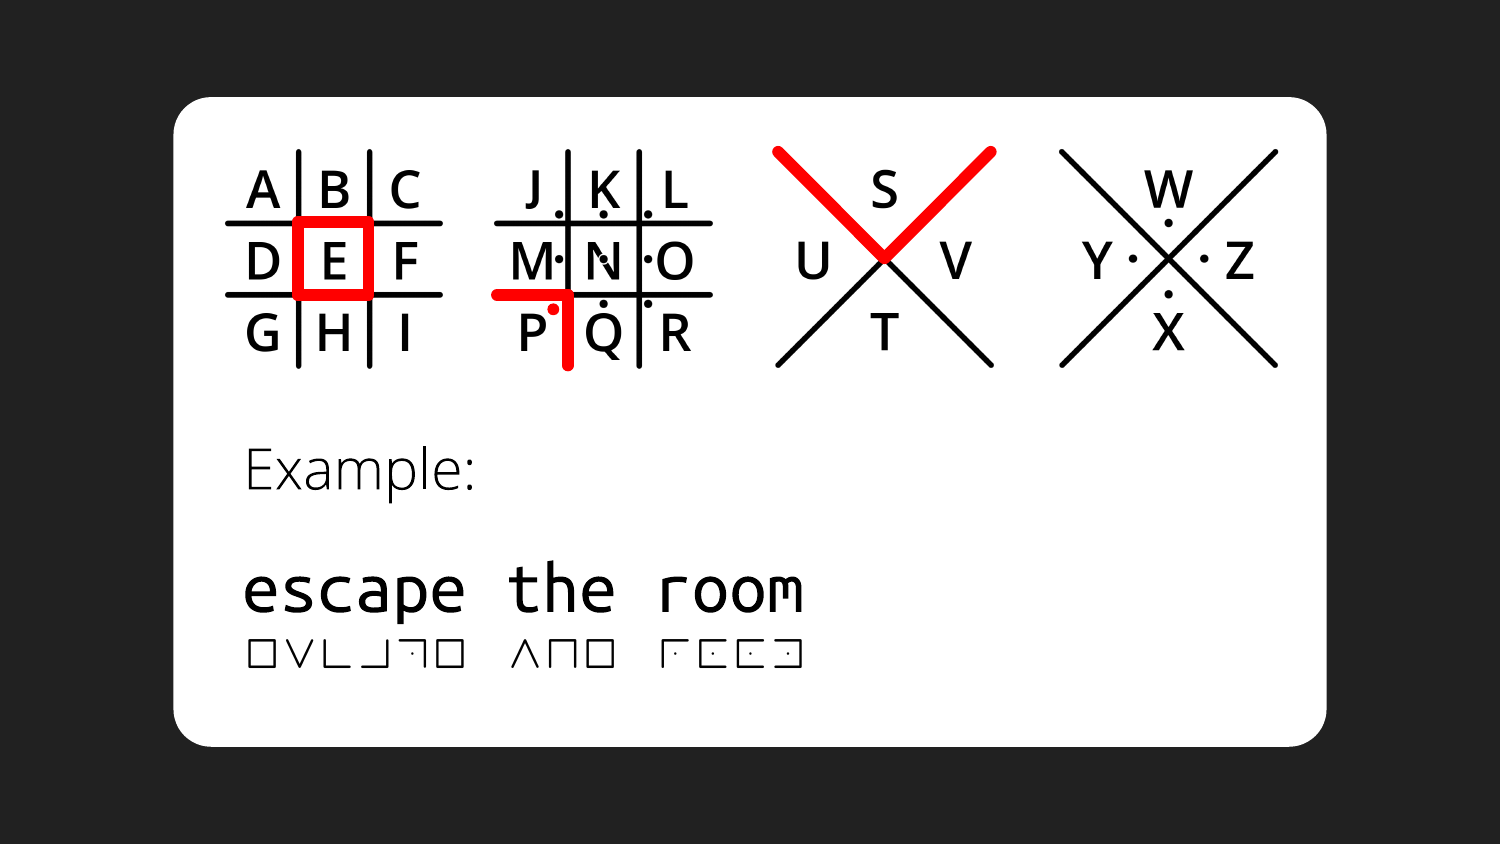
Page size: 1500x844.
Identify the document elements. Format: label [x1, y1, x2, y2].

picture [192, 116, 1311, 402]
picture [237, 627, 813, 680]
text_box [173, 97, 1327, 747]
